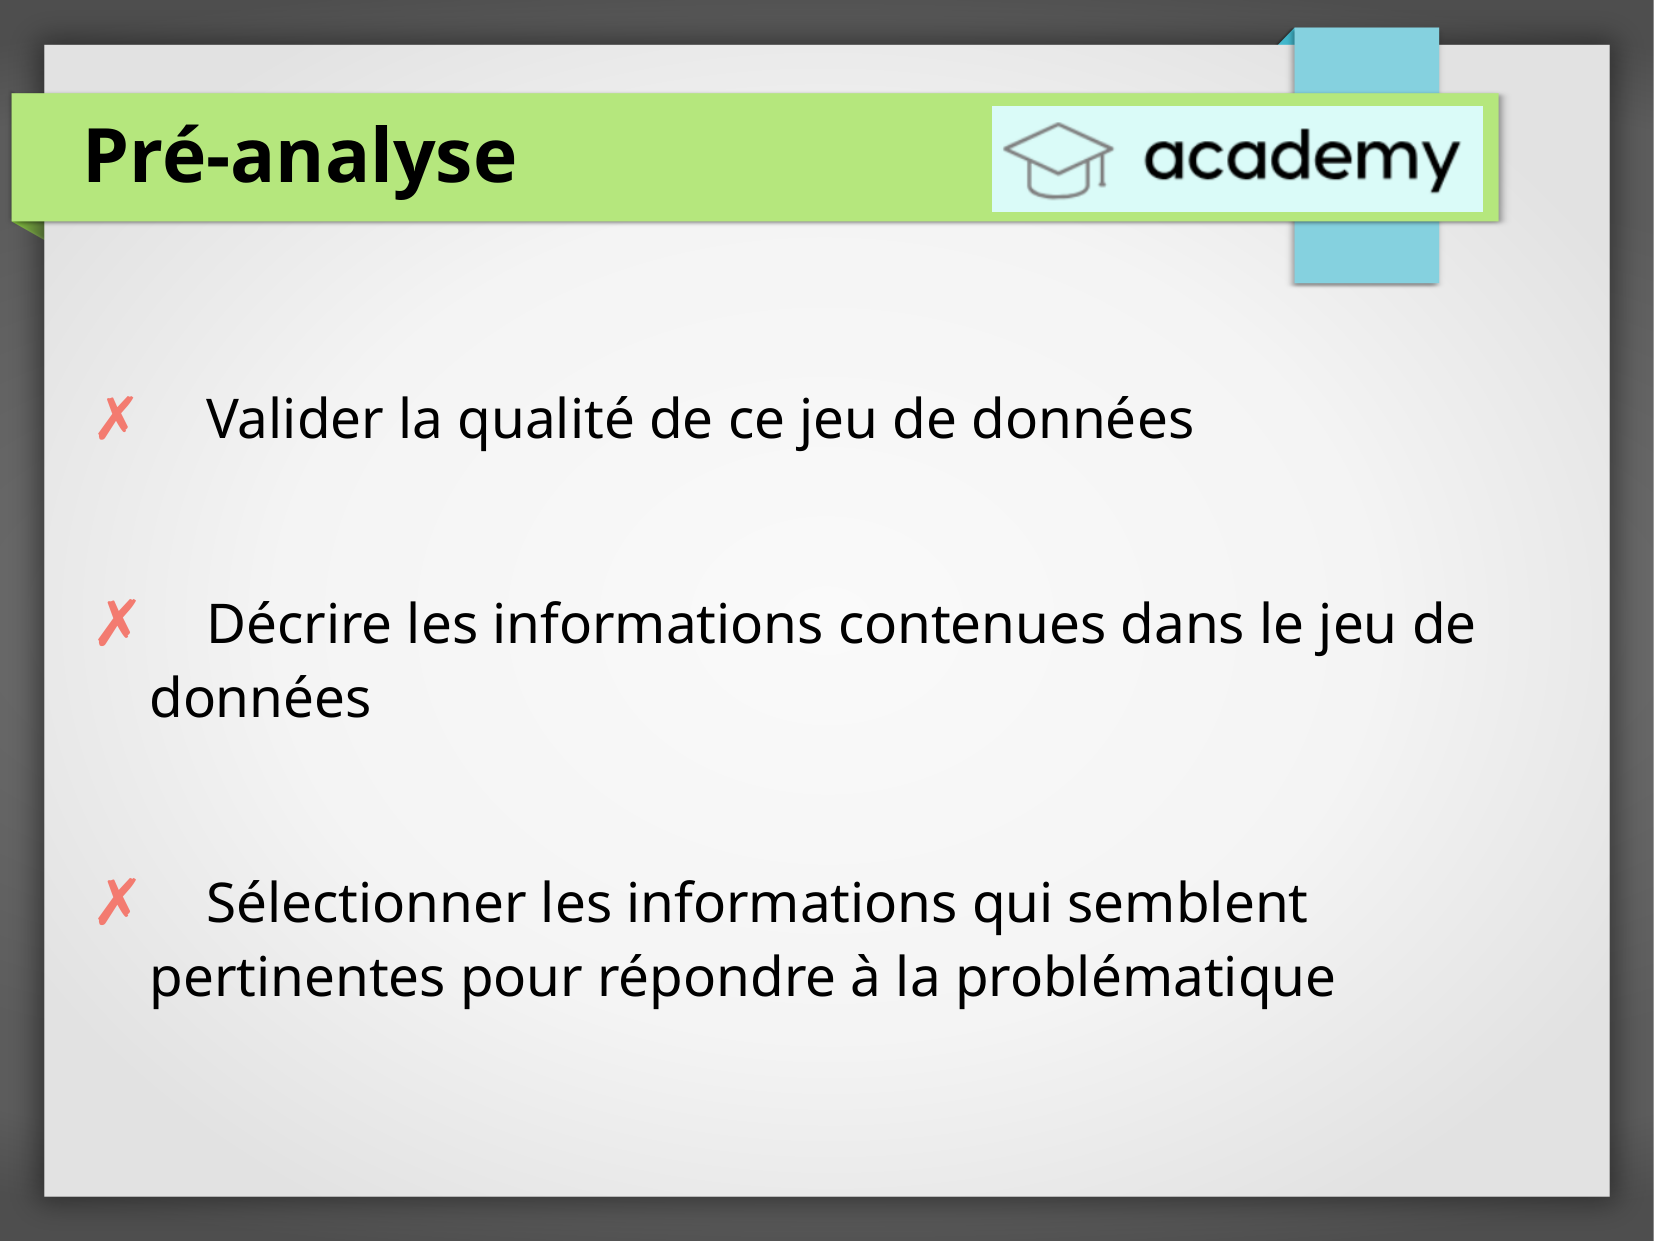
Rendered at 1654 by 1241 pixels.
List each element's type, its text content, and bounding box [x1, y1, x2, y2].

picture [0, 0, 1654, 1241]
title Pré-analyse [82, 94, 1264, 213]
list Valider la qualité de ce jeu de données Décrire les informations contenues dans le jeu de données Sélectionner les informations qui semblent pertinentes pour répondre à la problématique [82, 295, 1571, 1015]
